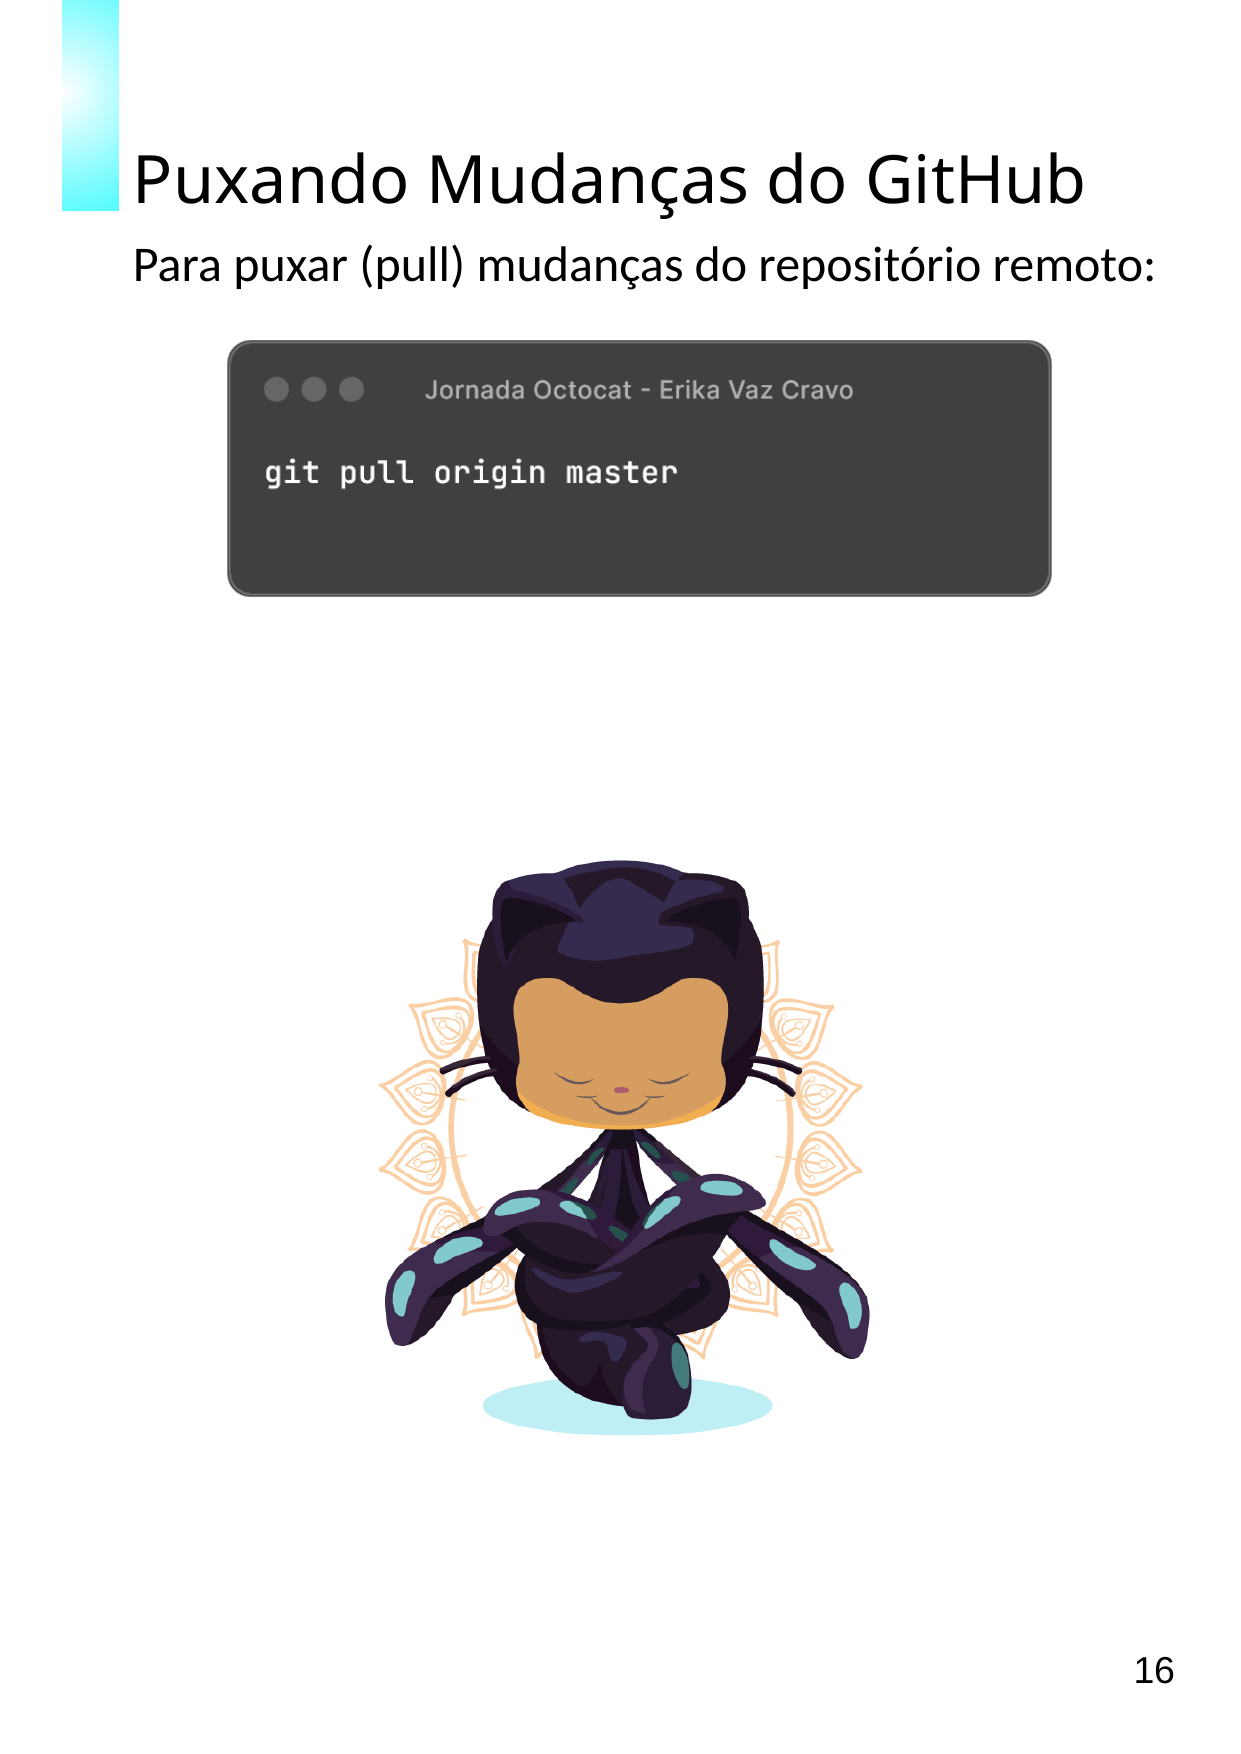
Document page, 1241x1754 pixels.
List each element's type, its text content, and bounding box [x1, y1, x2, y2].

text_box <número> [561, 1642, 1190, 1713]
text_box Puxando Mudanças do GitHub [119, 125, 1182, 210]
picture [97, 210, 1182, 1524]
text_box [62, 0, 119, 211]
